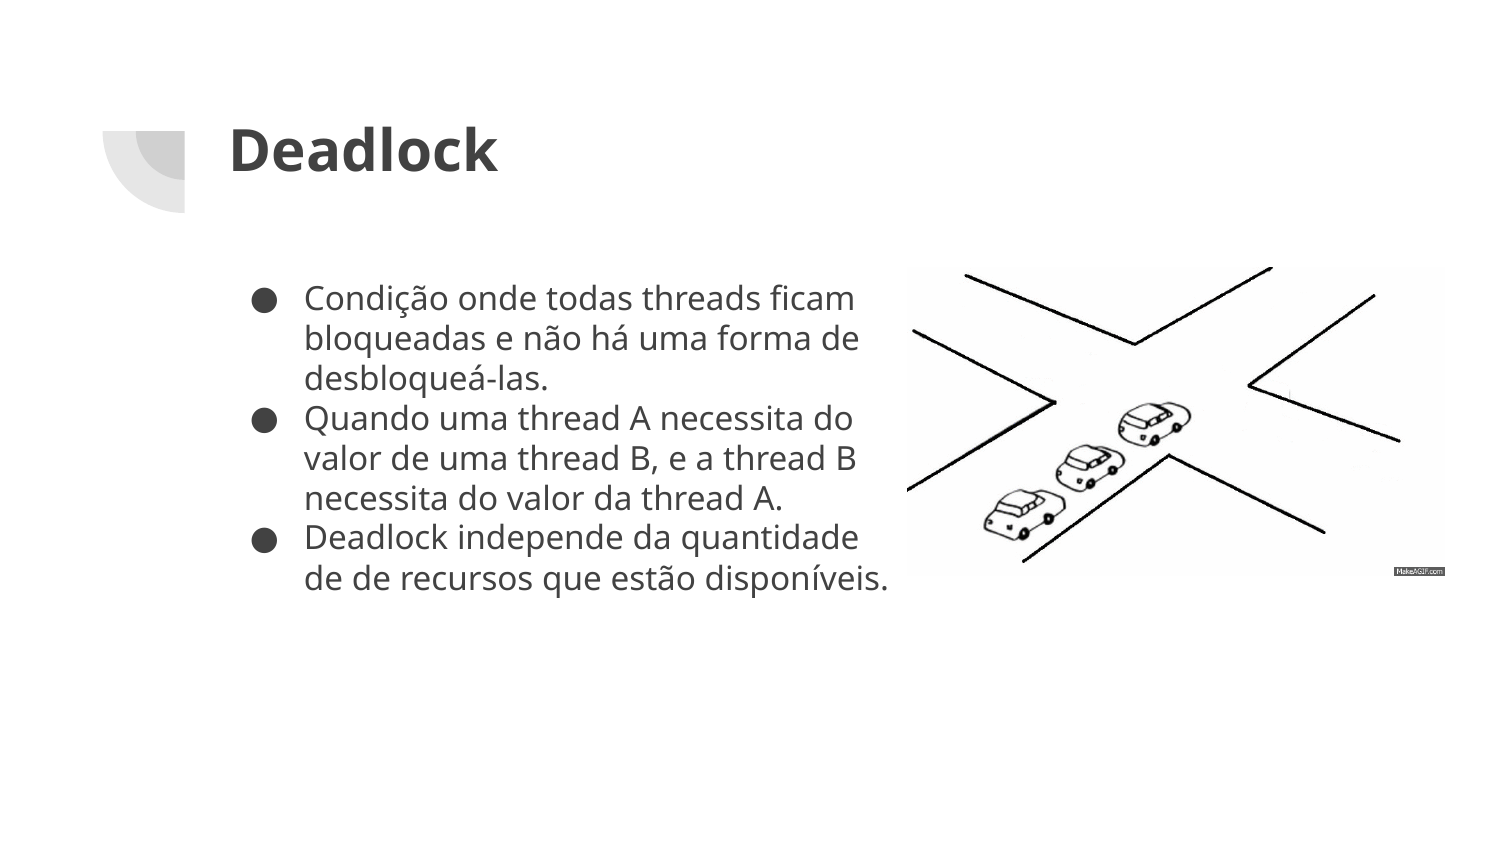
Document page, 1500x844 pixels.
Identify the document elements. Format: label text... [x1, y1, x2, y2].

list Condição onde todas threads ficam bloqueadas e não há uma forma de desbloqueá-las. Quando uma thread A necessita do valor de uma thread B, e a thread B necessita do valor da thread A. Deadlock independe da quantidade de de recursos que estão disponíveis. [213, 262, 908, 680]
title Deadlock [213, 98, 1368, 263]
picture [907, 267, 1445, 576]
